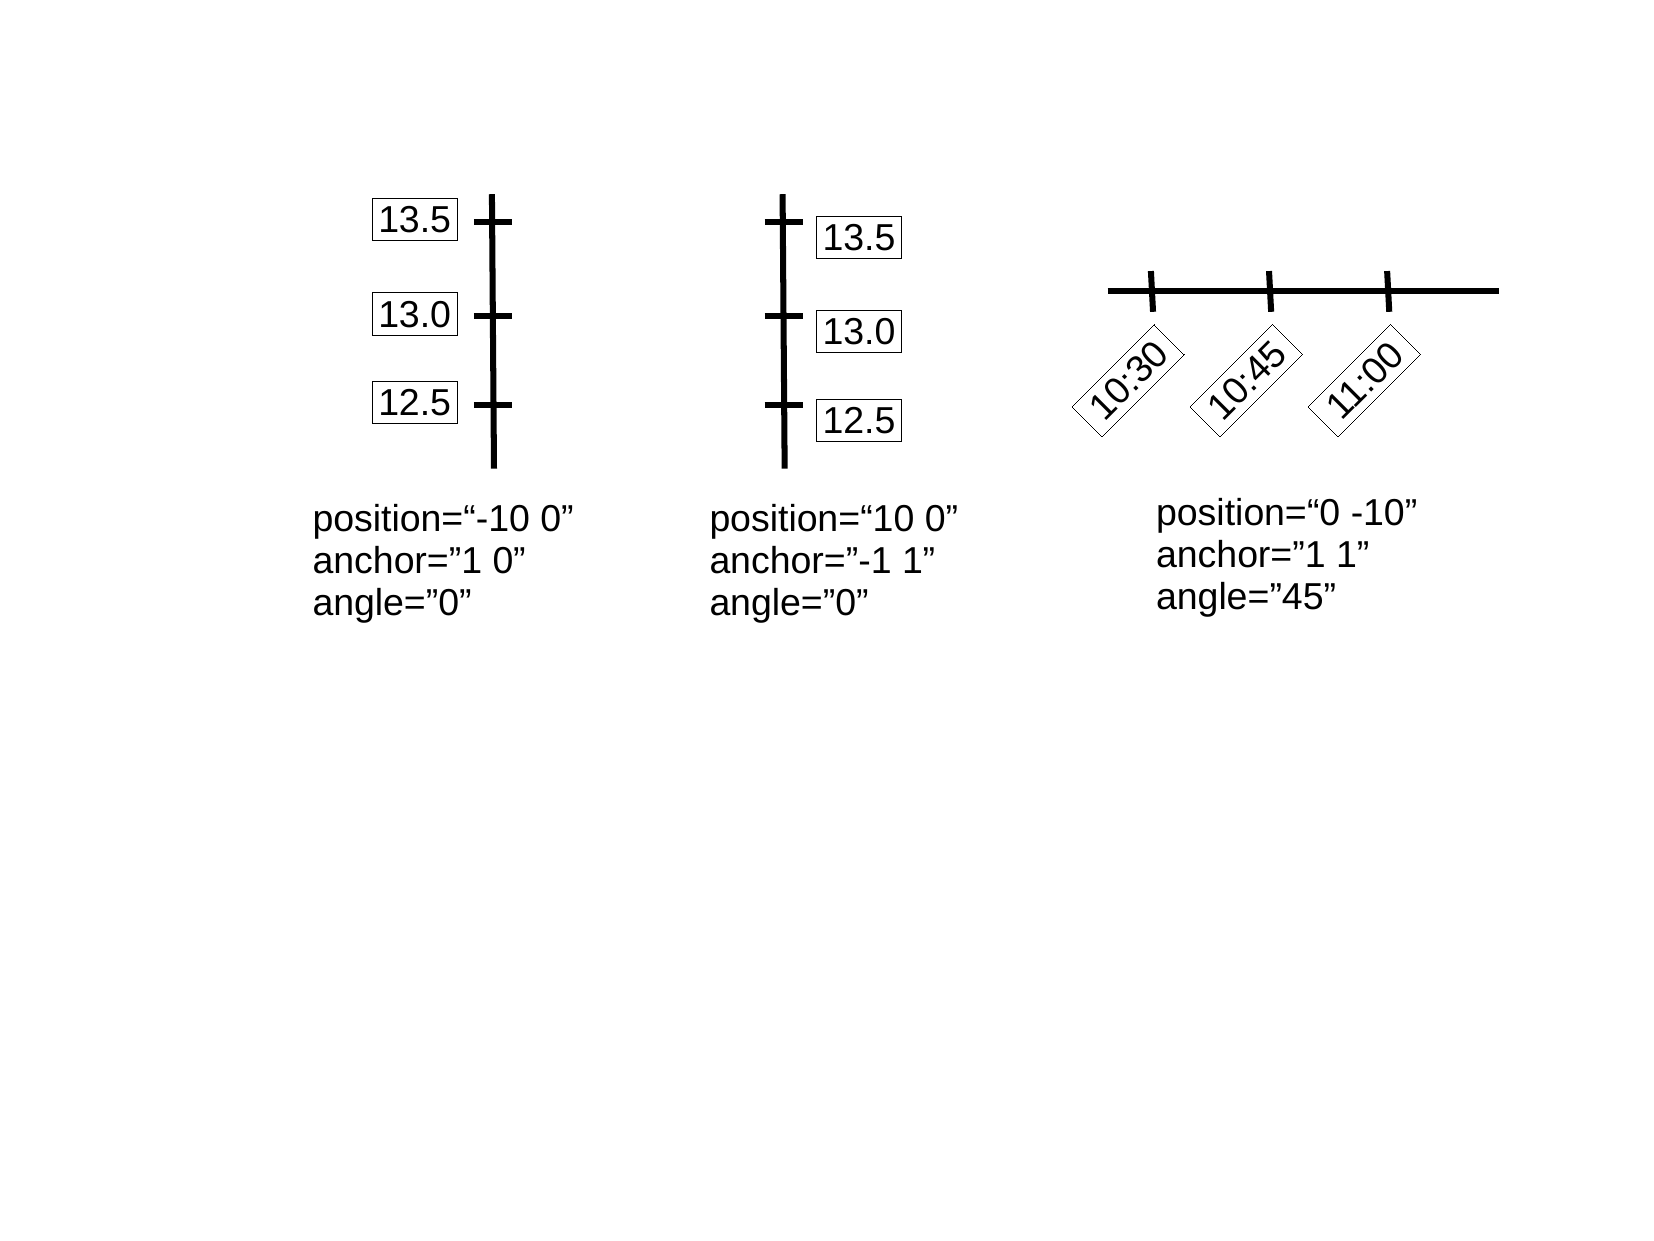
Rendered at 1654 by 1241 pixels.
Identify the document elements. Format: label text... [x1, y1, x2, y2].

text_box 12.5 [816, 399, 902, 442]
text_box position=“-10 0” anchor=”1 0” angle=”0” [297, 489, 587, 645]
text_box position=“0 -10” anchor=”1 1” angle=”45” [1141, 483, 1431, 639]
text_box 13.5 [816, 216, 902, 259]
text_box 10:30 [1072, 324, 1185, 437]
text_box 13.5 [372, 198, 458, 241]
text_box 12.5 [372, 381, 458, 424]
text_box position=“10 0” anchor=”-1 1” angle=”0” [694, 489, 971, 645]
text_box 11:00 [1308, 324, 1421, 437]
text_box 13.0 [816, 310, 902, 353]
text_box 10:45 [1190, 324, 1303, 437]
text_box 13.0 [372, 292, 458, 336]
